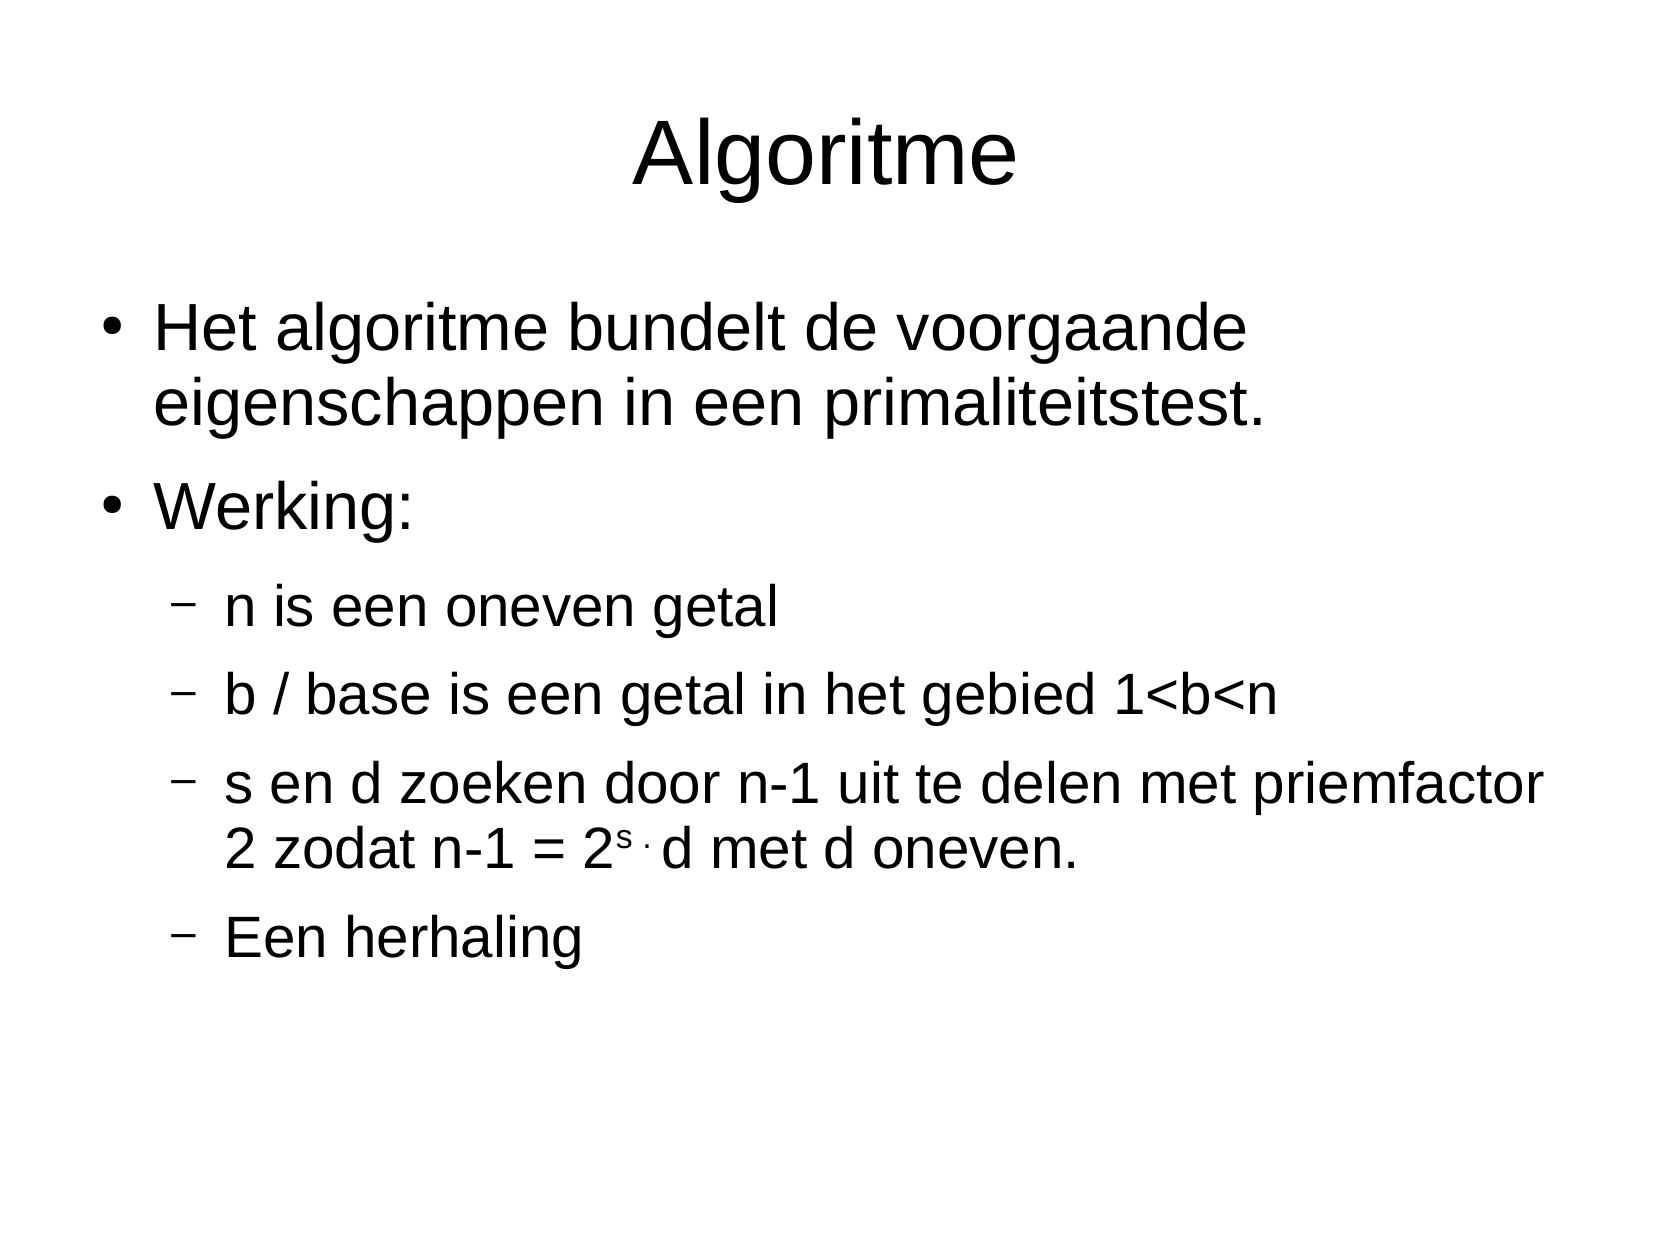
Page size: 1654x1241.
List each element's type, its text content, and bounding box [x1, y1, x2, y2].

list Het algoritme bundelt de voorgaande eigenschappen in een primaliteitstest. Werking: n is een oneven getal b / base is een getal in het gebied 1<b<n s en d zoeken door n-1 uit te delen met priemfactor 2 zodat n-1 = 2s . d met d oneven. Een herhaling [82, 290, 1571, 1010]
title Algoritme [82, 49, 1571, 257]
